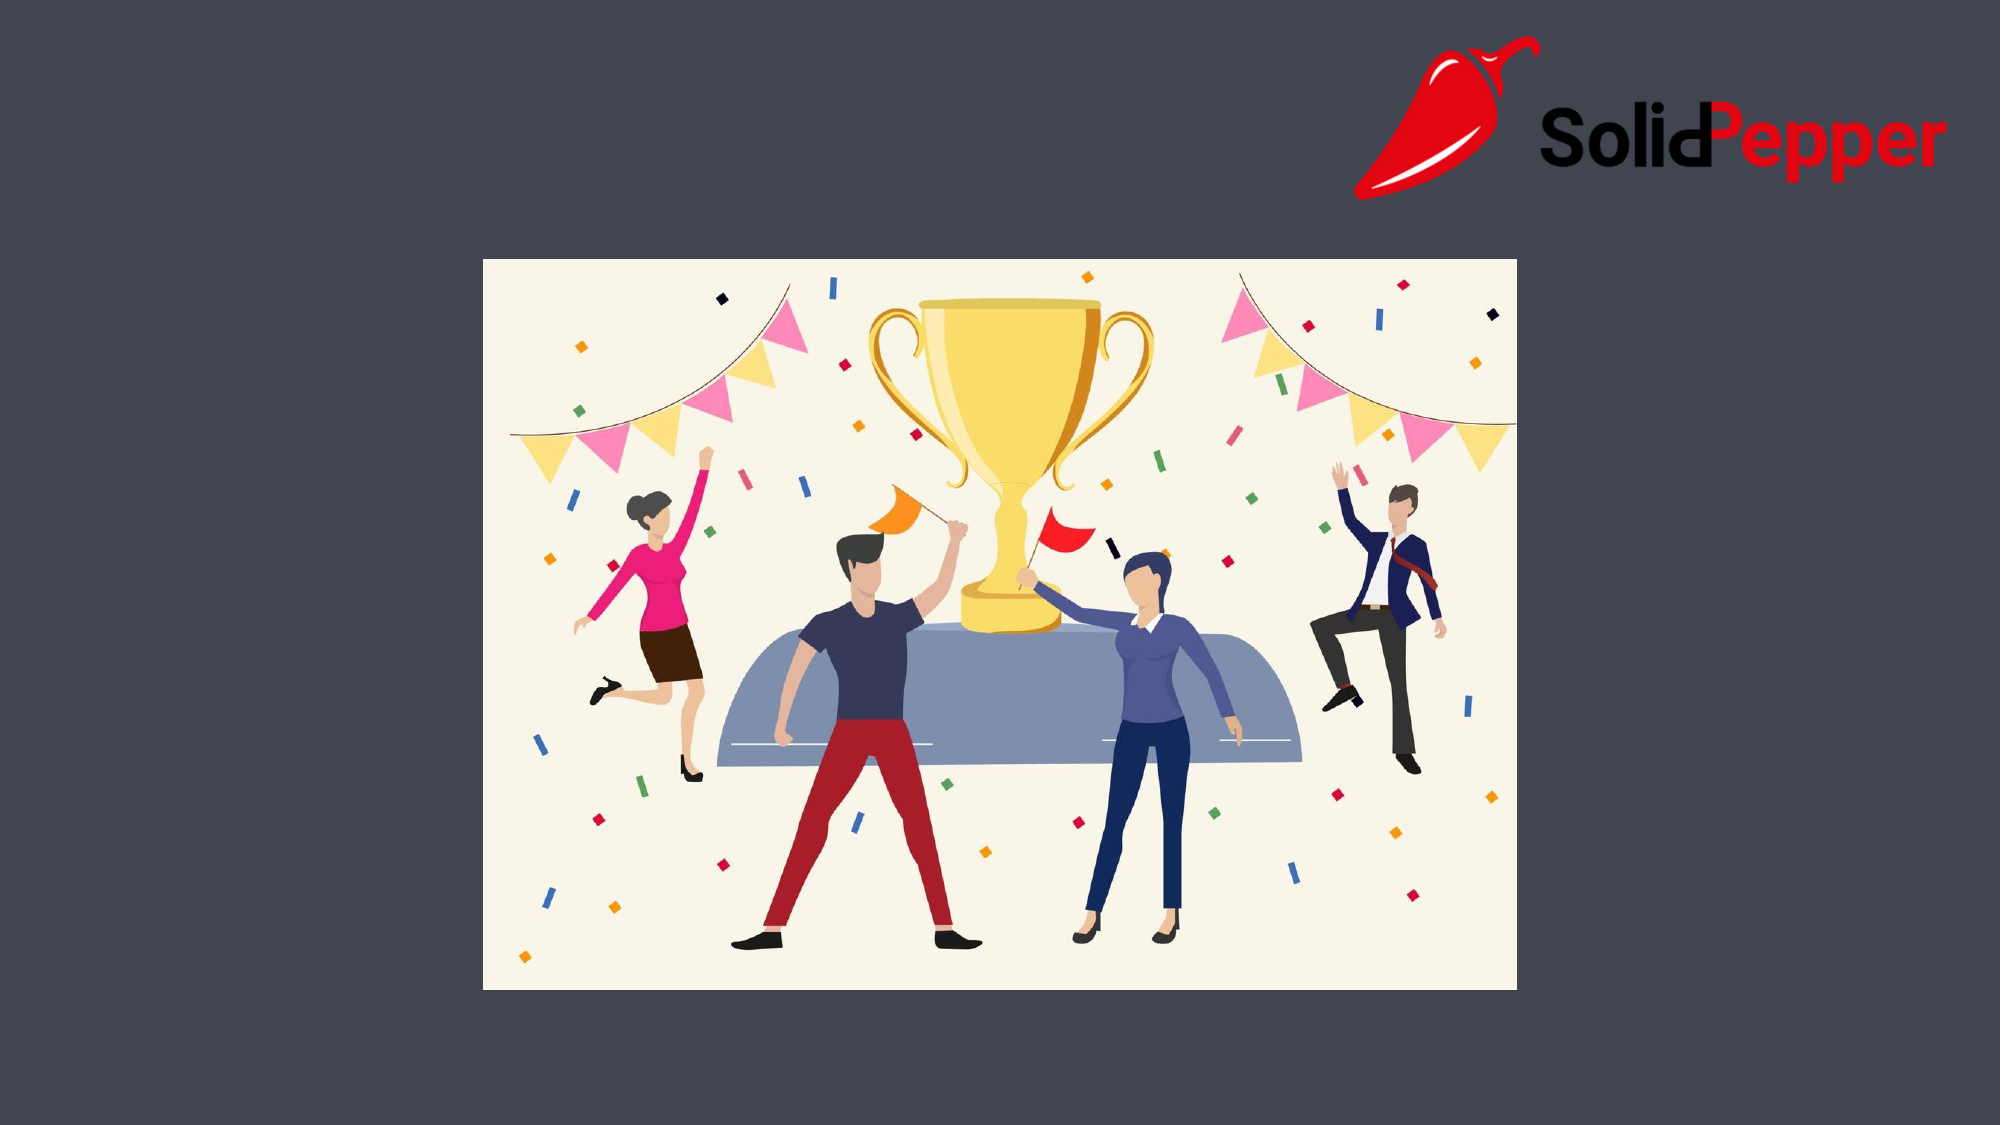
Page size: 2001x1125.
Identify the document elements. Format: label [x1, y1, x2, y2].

picture [1354, 36, 1947, 201]
picture [483, 259, 1517, 990]
